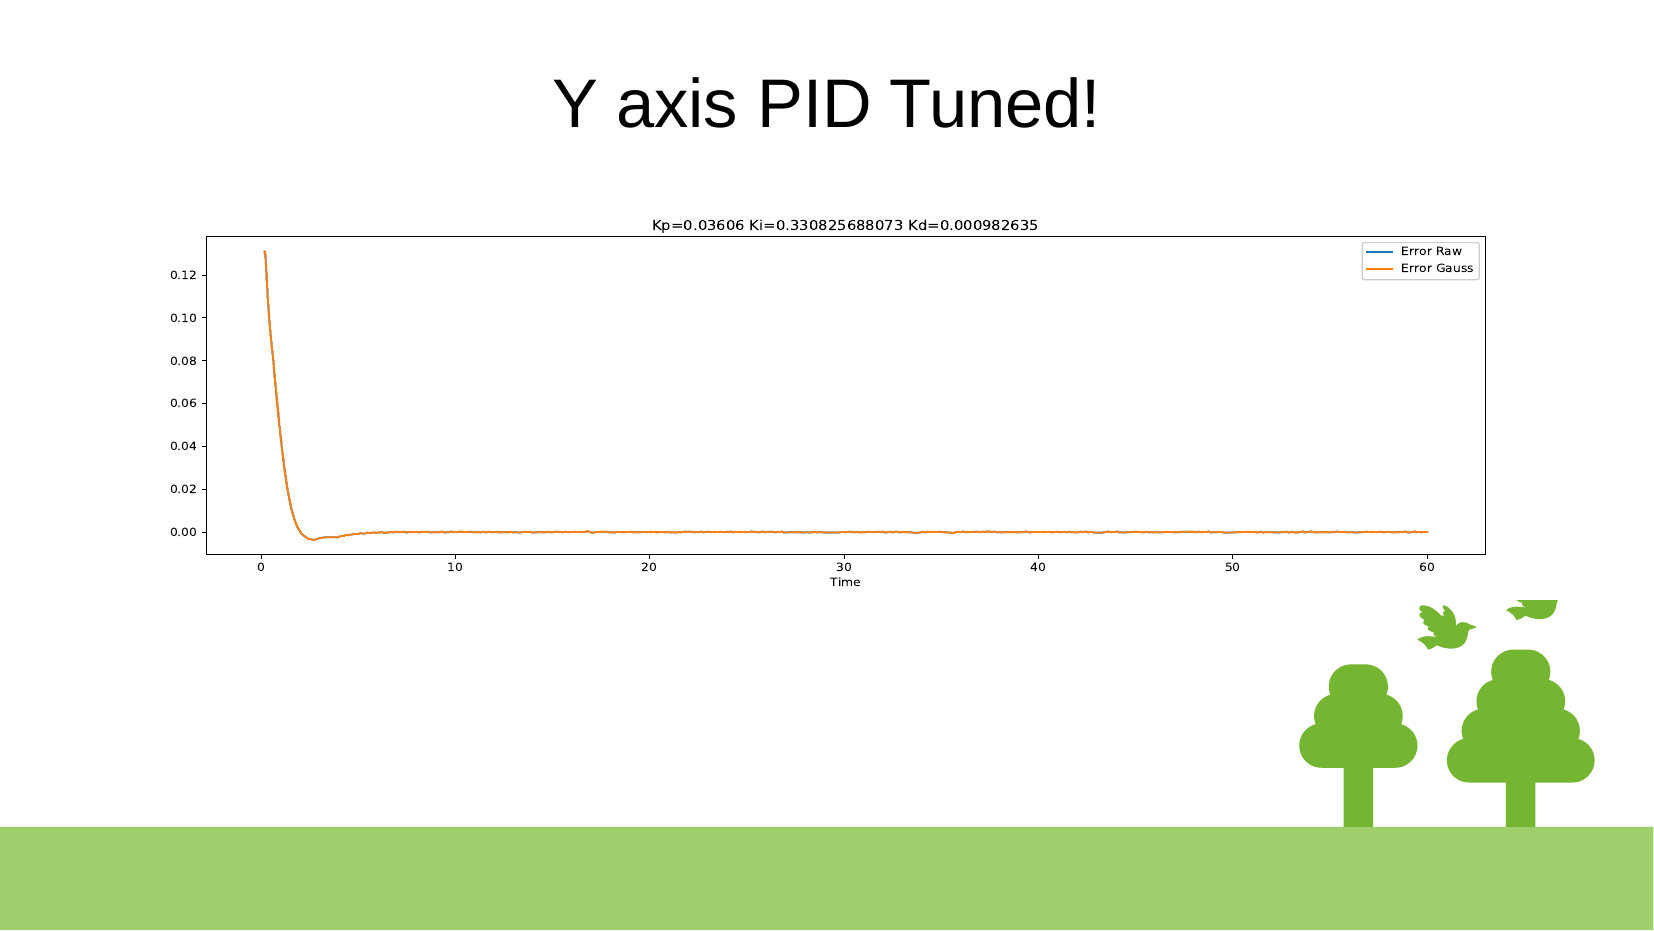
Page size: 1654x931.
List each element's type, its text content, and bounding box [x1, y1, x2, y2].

title Y axis PID Tuned! [88, 29, 1565, 178]
picture [0, 187, 1651, 601]
